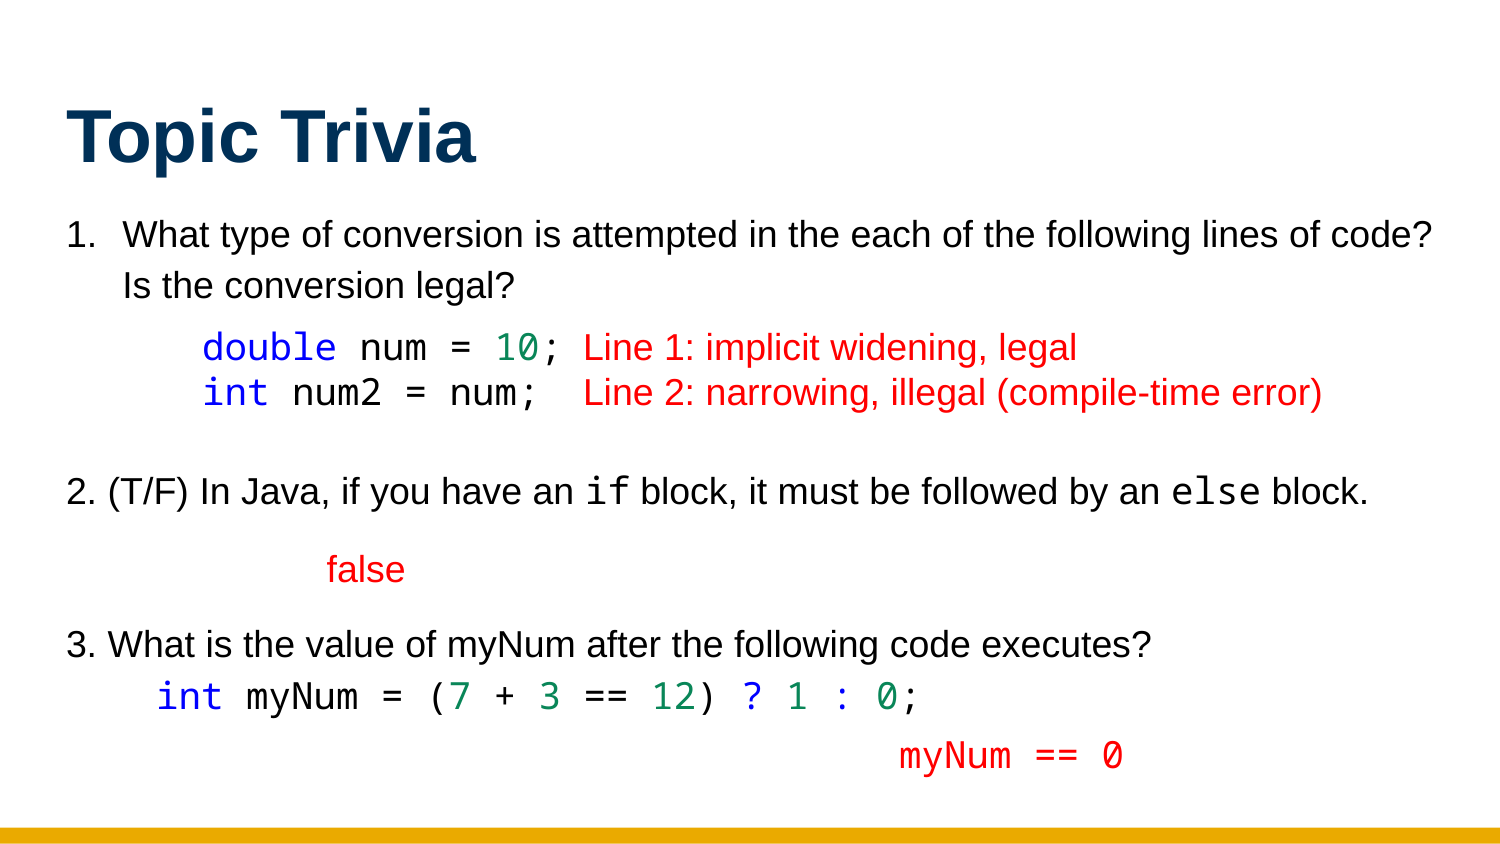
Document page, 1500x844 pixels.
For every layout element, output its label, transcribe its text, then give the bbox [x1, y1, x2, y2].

text_box false [307, 537, 425, 598]
text_box Line 1: implicit widening, legal Line 2: narrowing, illegal (compile-time error) [568, 315, 1343, 466]
text_box myNum == 0 [856, 723, 1167, 784]
text_box double num = 10; int num2 = num; [187, 315, 590, 421]
title Topic Trivia [51, 72, 1449, 189]
text_box What type of conversion is attempted in the each of the following lines of code? Is the conversion legal? 2. (T/F) In Java, if you have an if block, it must be followed by an else block. 3. What is the value of myNum after the following code executes? int myNum = (7 + 3 == 12) ? 1 : 0; [51, 189, 1449, 812]
